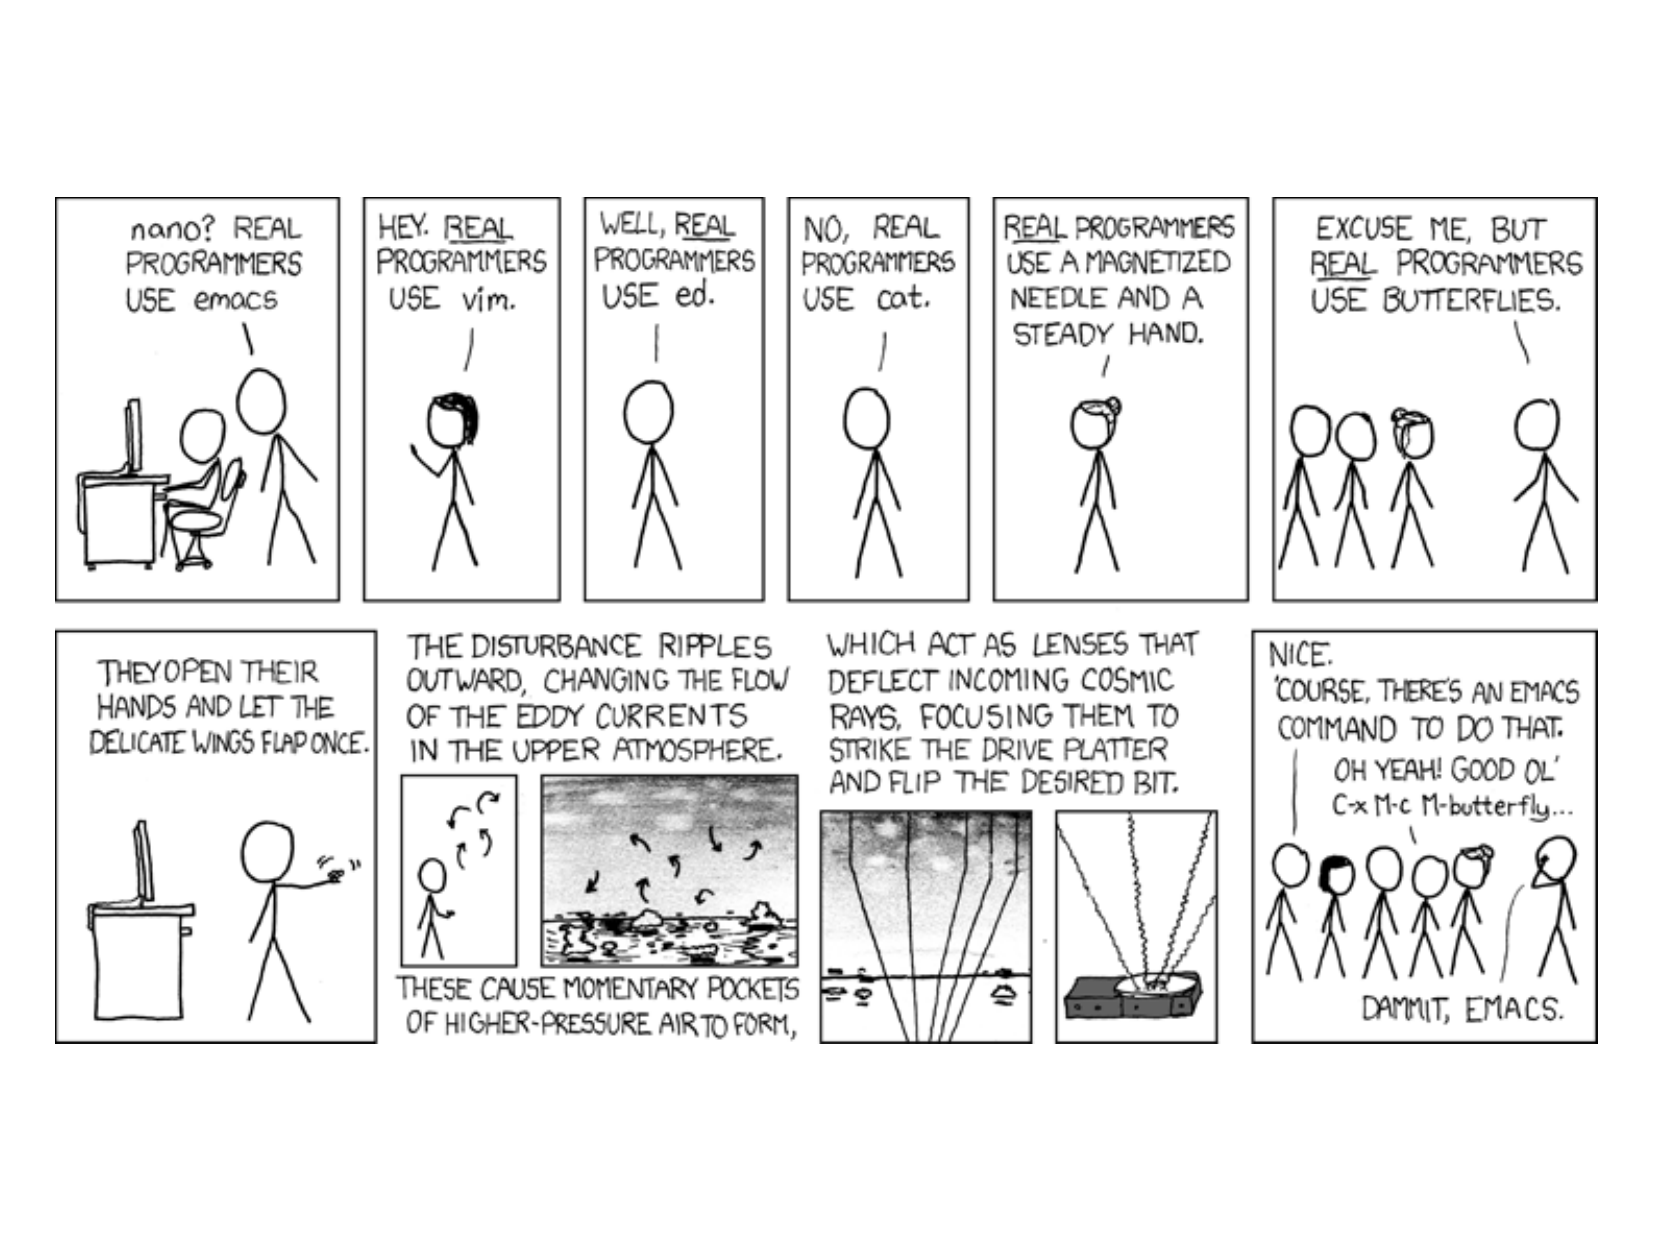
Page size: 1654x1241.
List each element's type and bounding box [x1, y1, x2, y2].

picture [55, 197, 1598, 1044]
